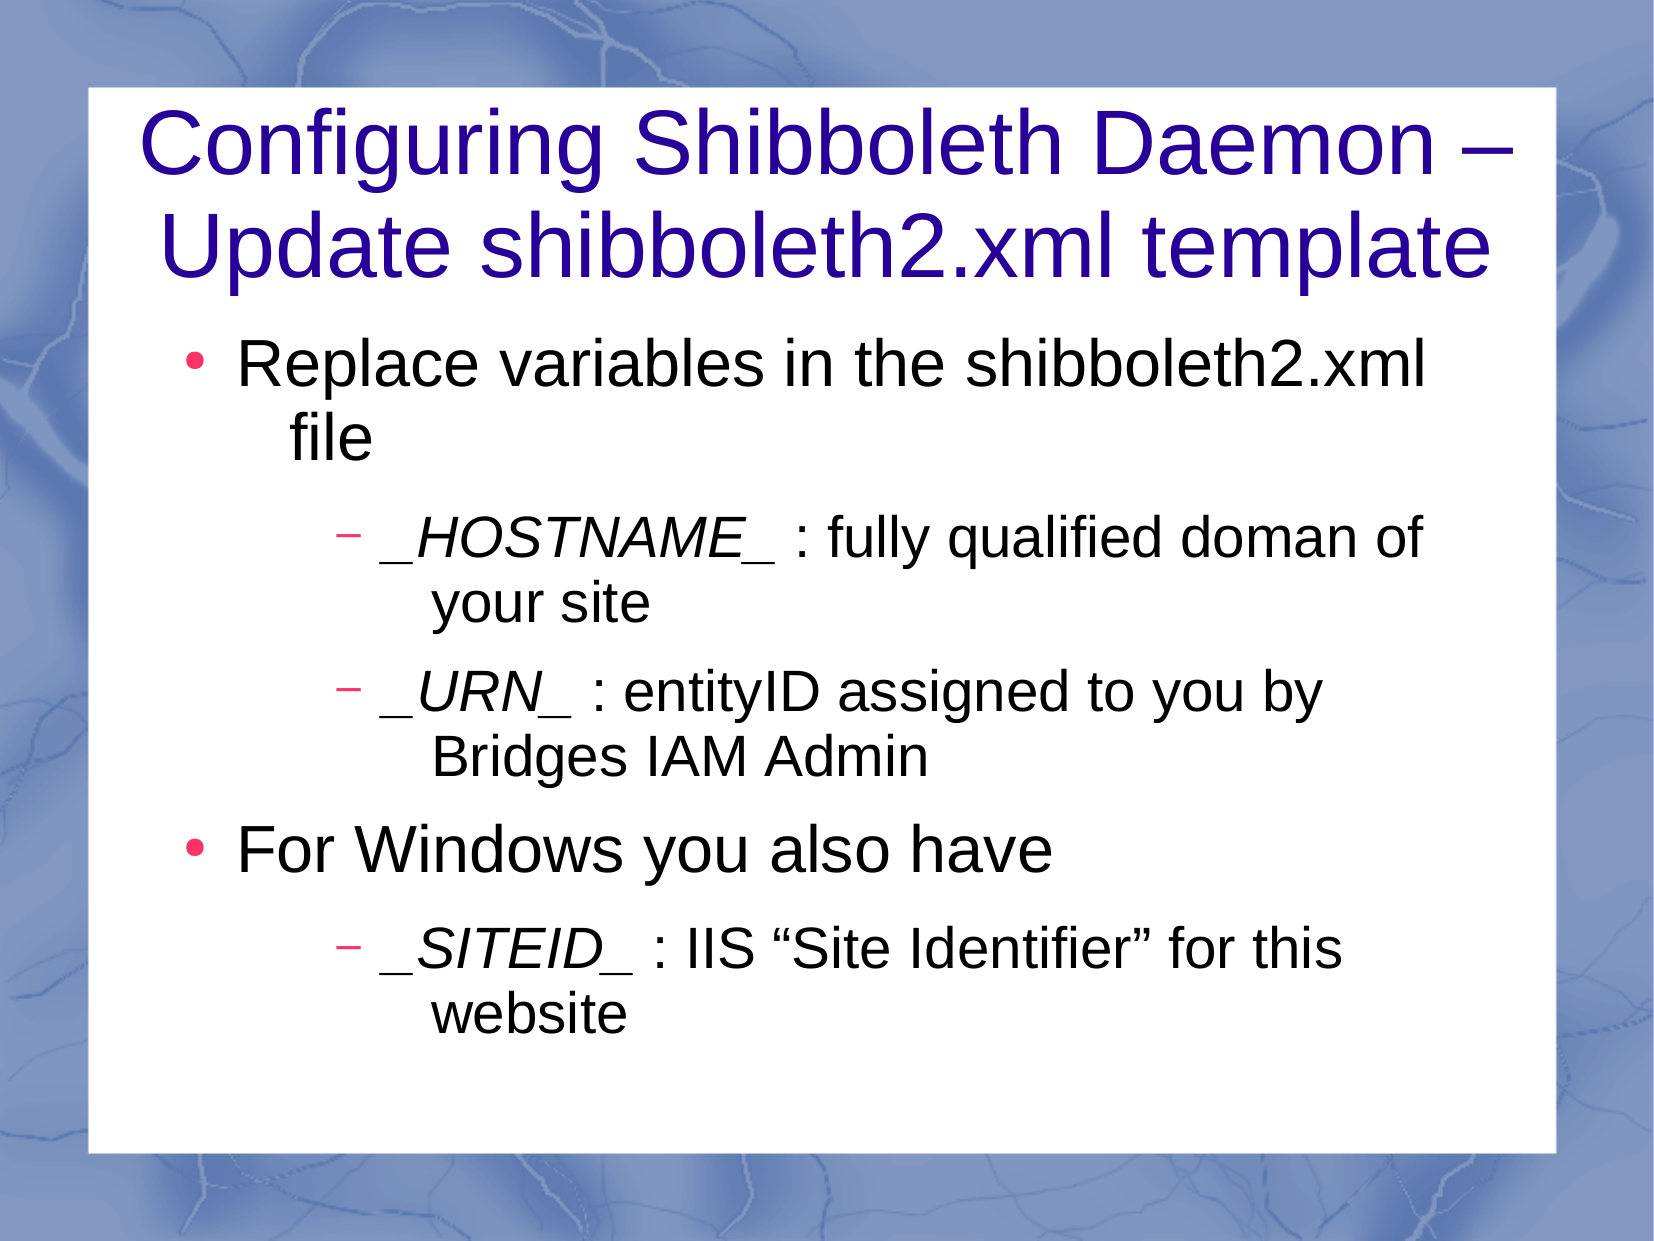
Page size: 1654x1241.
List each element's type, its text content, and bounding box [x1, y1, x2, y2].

picture [0, 0, 1654, 1241]
list Replace variables in the shibboleth2.xml file _HOSTNAME_ : fully qualified doman of your site _URN_ : entityID assigned to you by Bridges IAM Admin For Windows you also have _SITEID_ : IIS “Site Identifier” for this website [147, 325, 1506, 1047]
title Configuring Shibboleth Daemon – Update shibboleth2.xml template [118, 91, 1536, 297]
